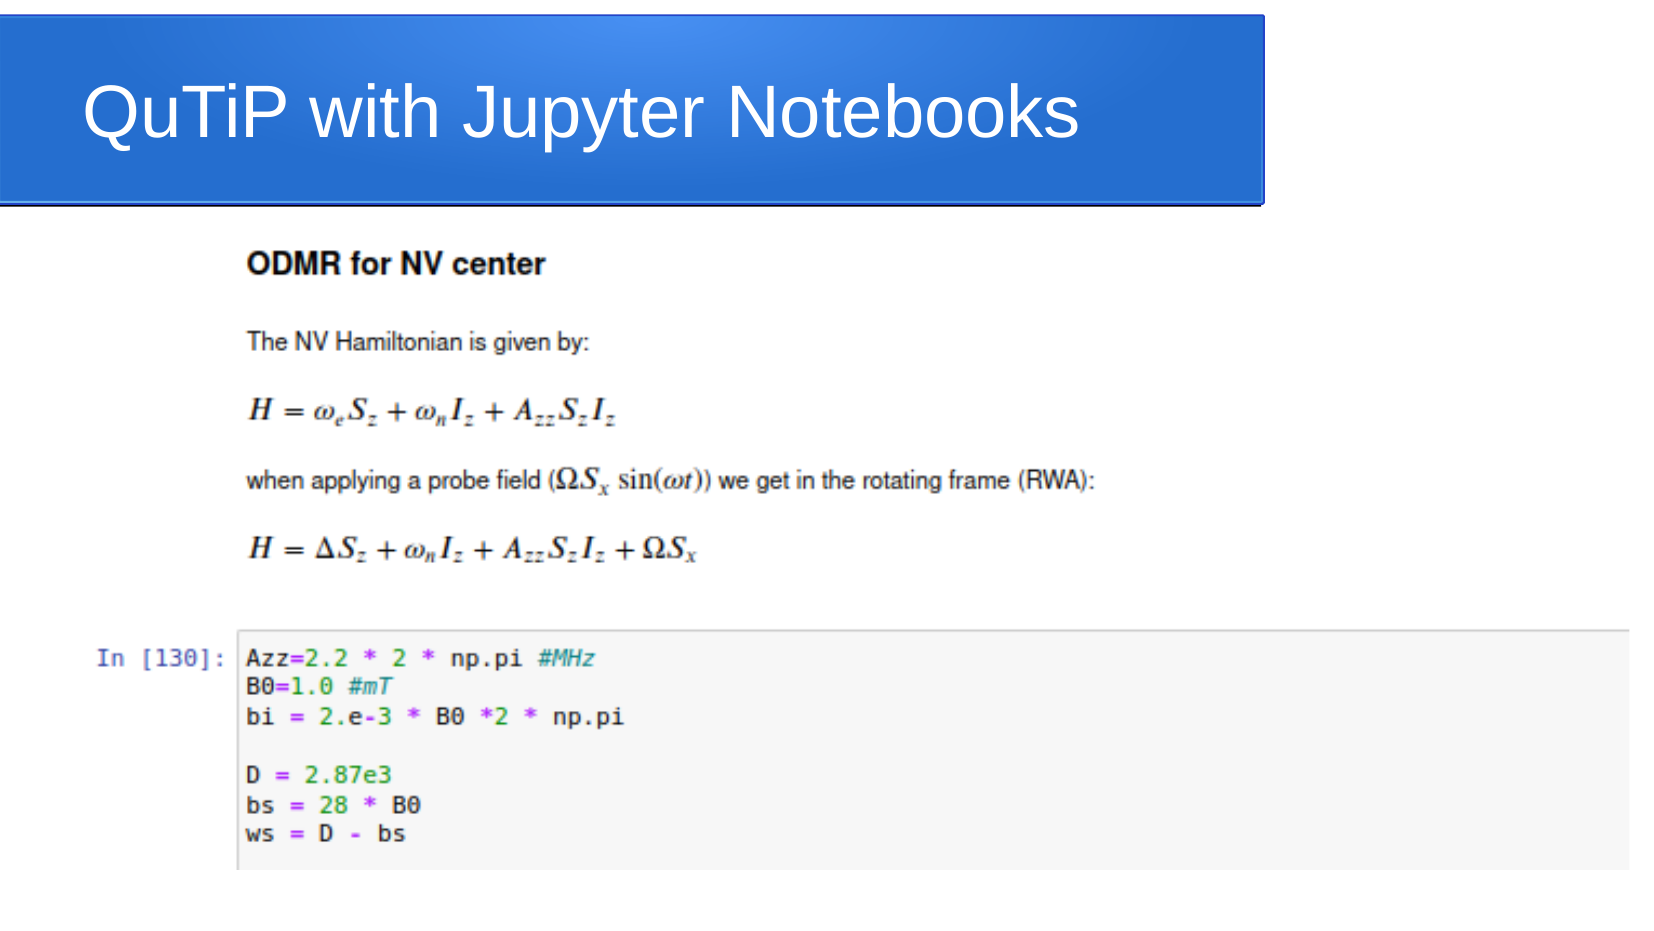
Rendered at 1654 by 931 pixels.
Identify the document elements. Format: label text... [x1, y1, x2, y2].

picture [60, 219, 1630, 870]
title QuTiP with Jupyter Notebooks [82, 35, 1235, 189]
